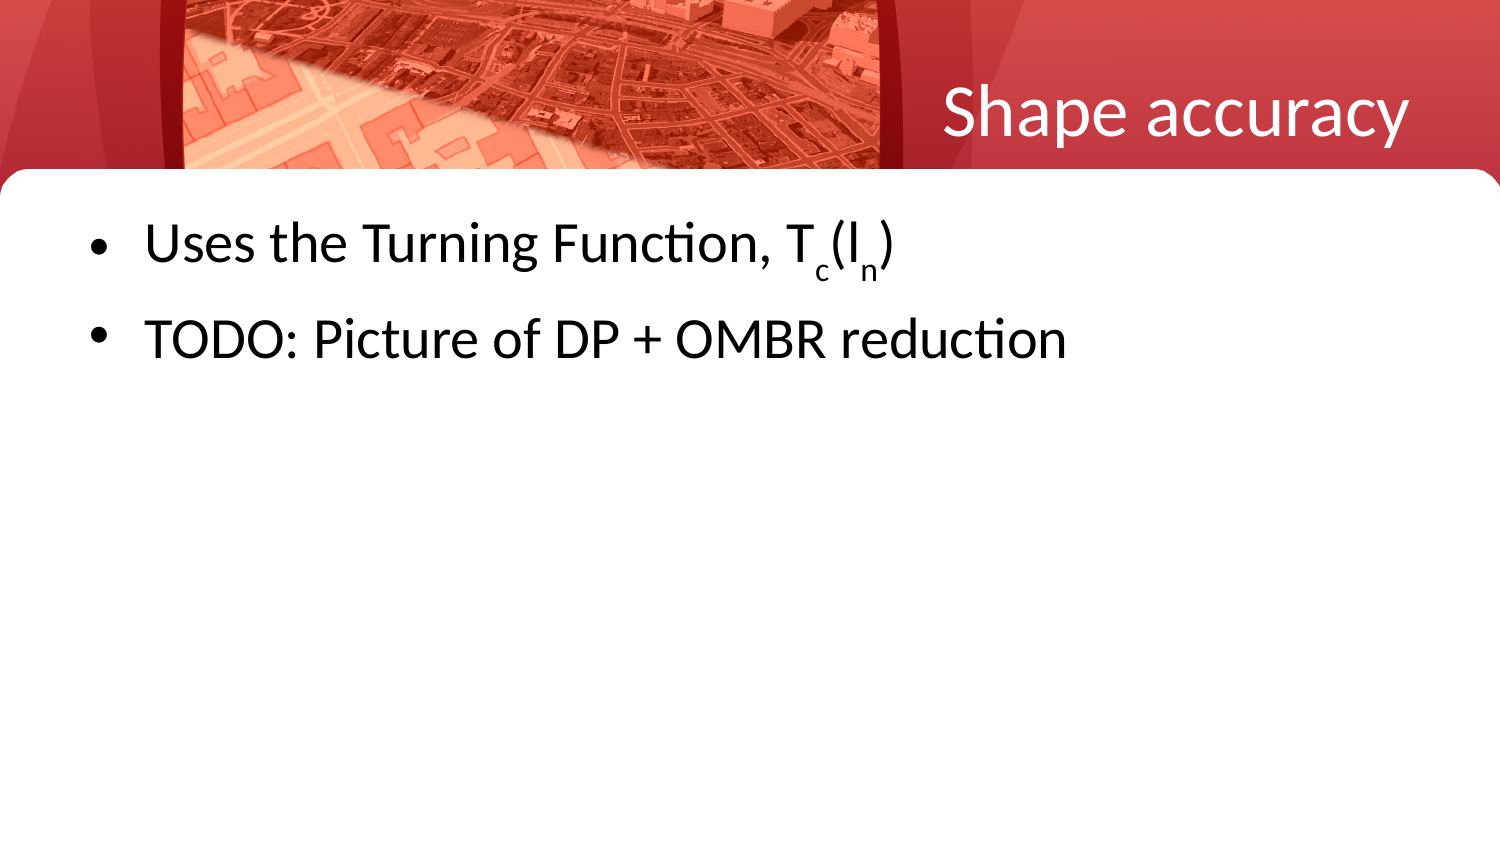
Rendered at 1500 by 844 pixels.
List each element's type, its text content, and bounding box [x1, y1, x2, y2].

list Uses the Turning Function, Tc(ln) TODO: Picture of DP + OMBR reduction [73, 196, 1427, 798]
title Shape accuracy [73, 44, 1427, 170]
picture [0, 0, 1500, 844]
